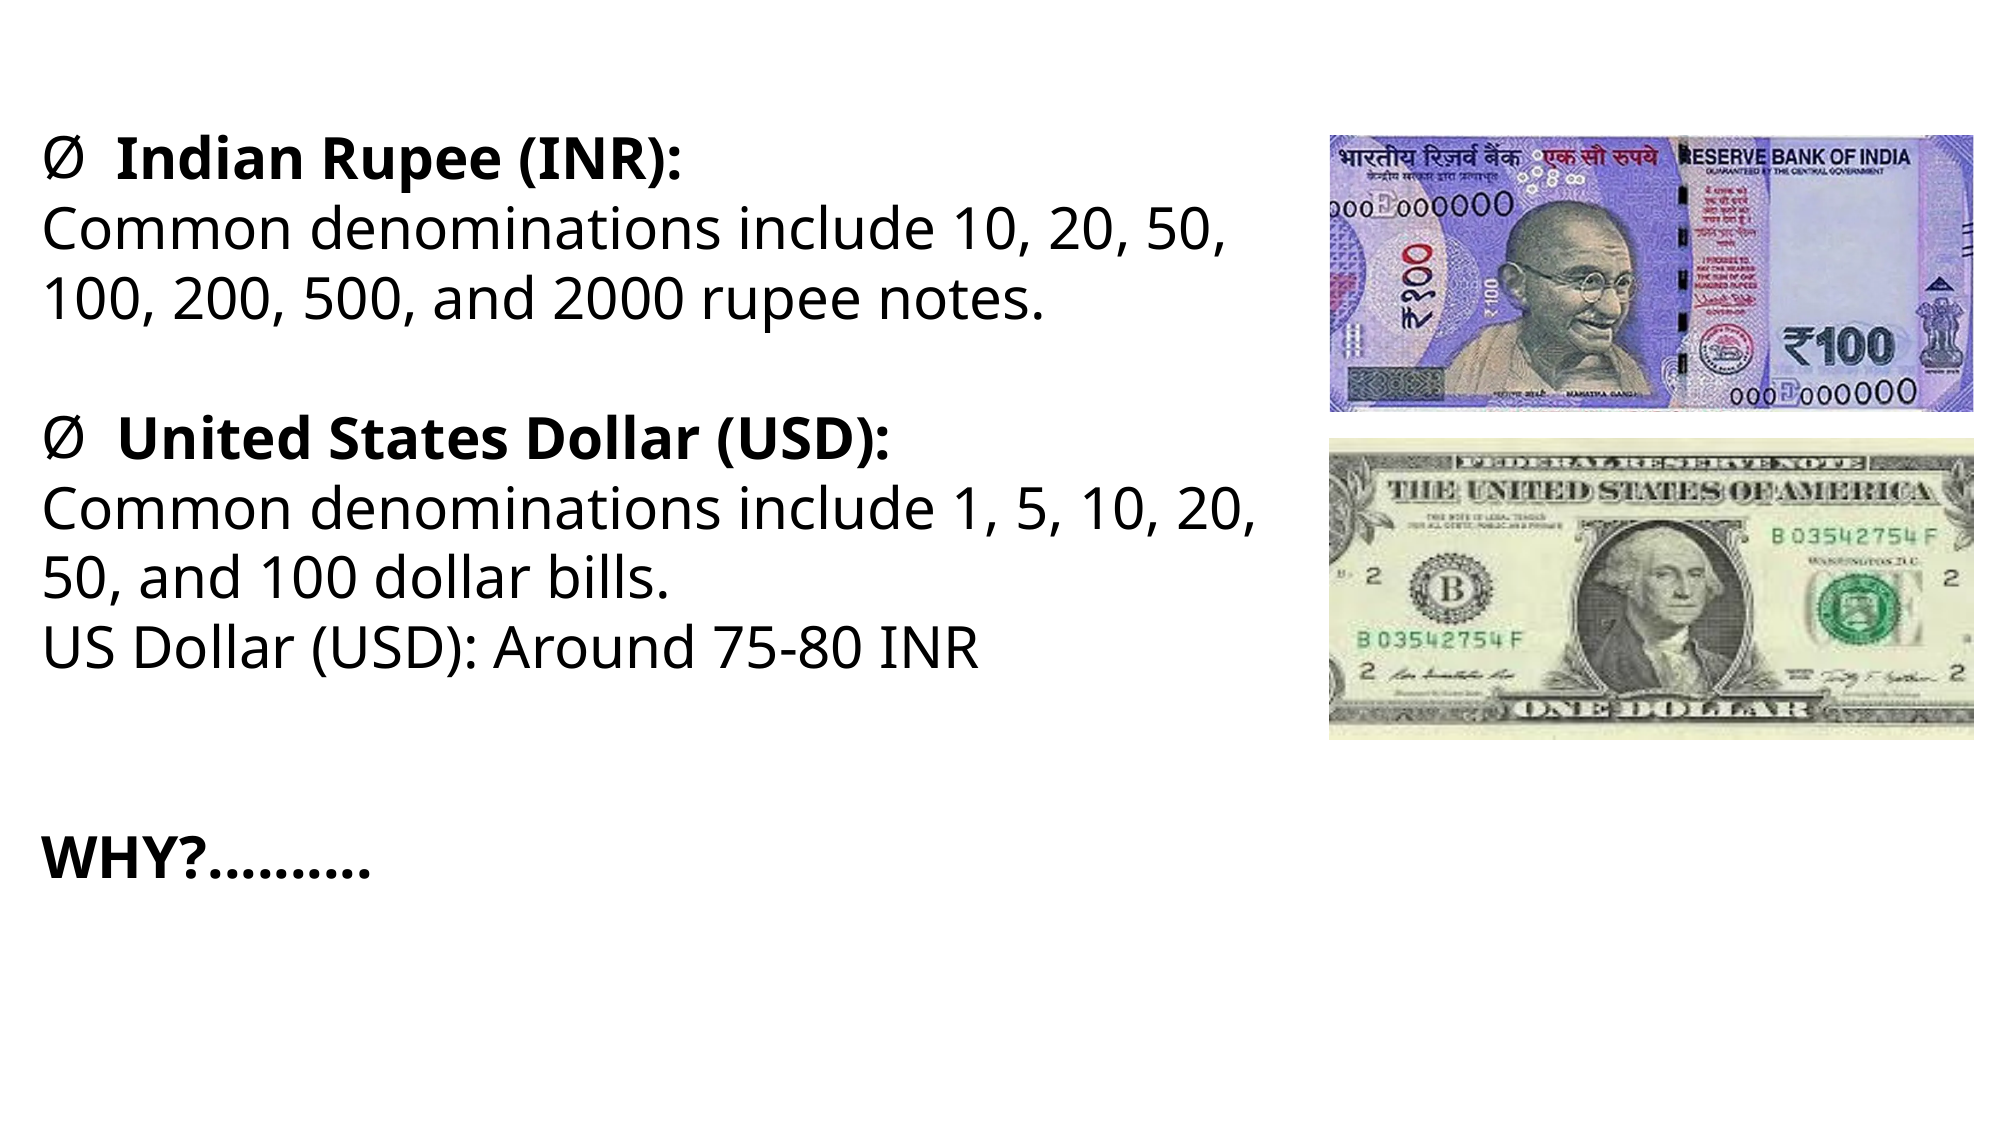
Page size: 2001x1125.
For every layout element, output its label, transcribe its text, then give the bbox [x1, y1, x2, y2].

picture [1329, 135, 1974, 412]
picture [1329, 438, 1974, 740]
text_box Indian Rupee (INR): Common denominations include 10, 20, 50, 100, 200, 500, and 2000 rupee notes. United States Dollar (USD): Common denominations include 1, 5, 10, 20, 50, and 100 dollar bills. US Dollar (USD): Around 75-80 INR WHY?.......... [26, 113, 1331, 952]
